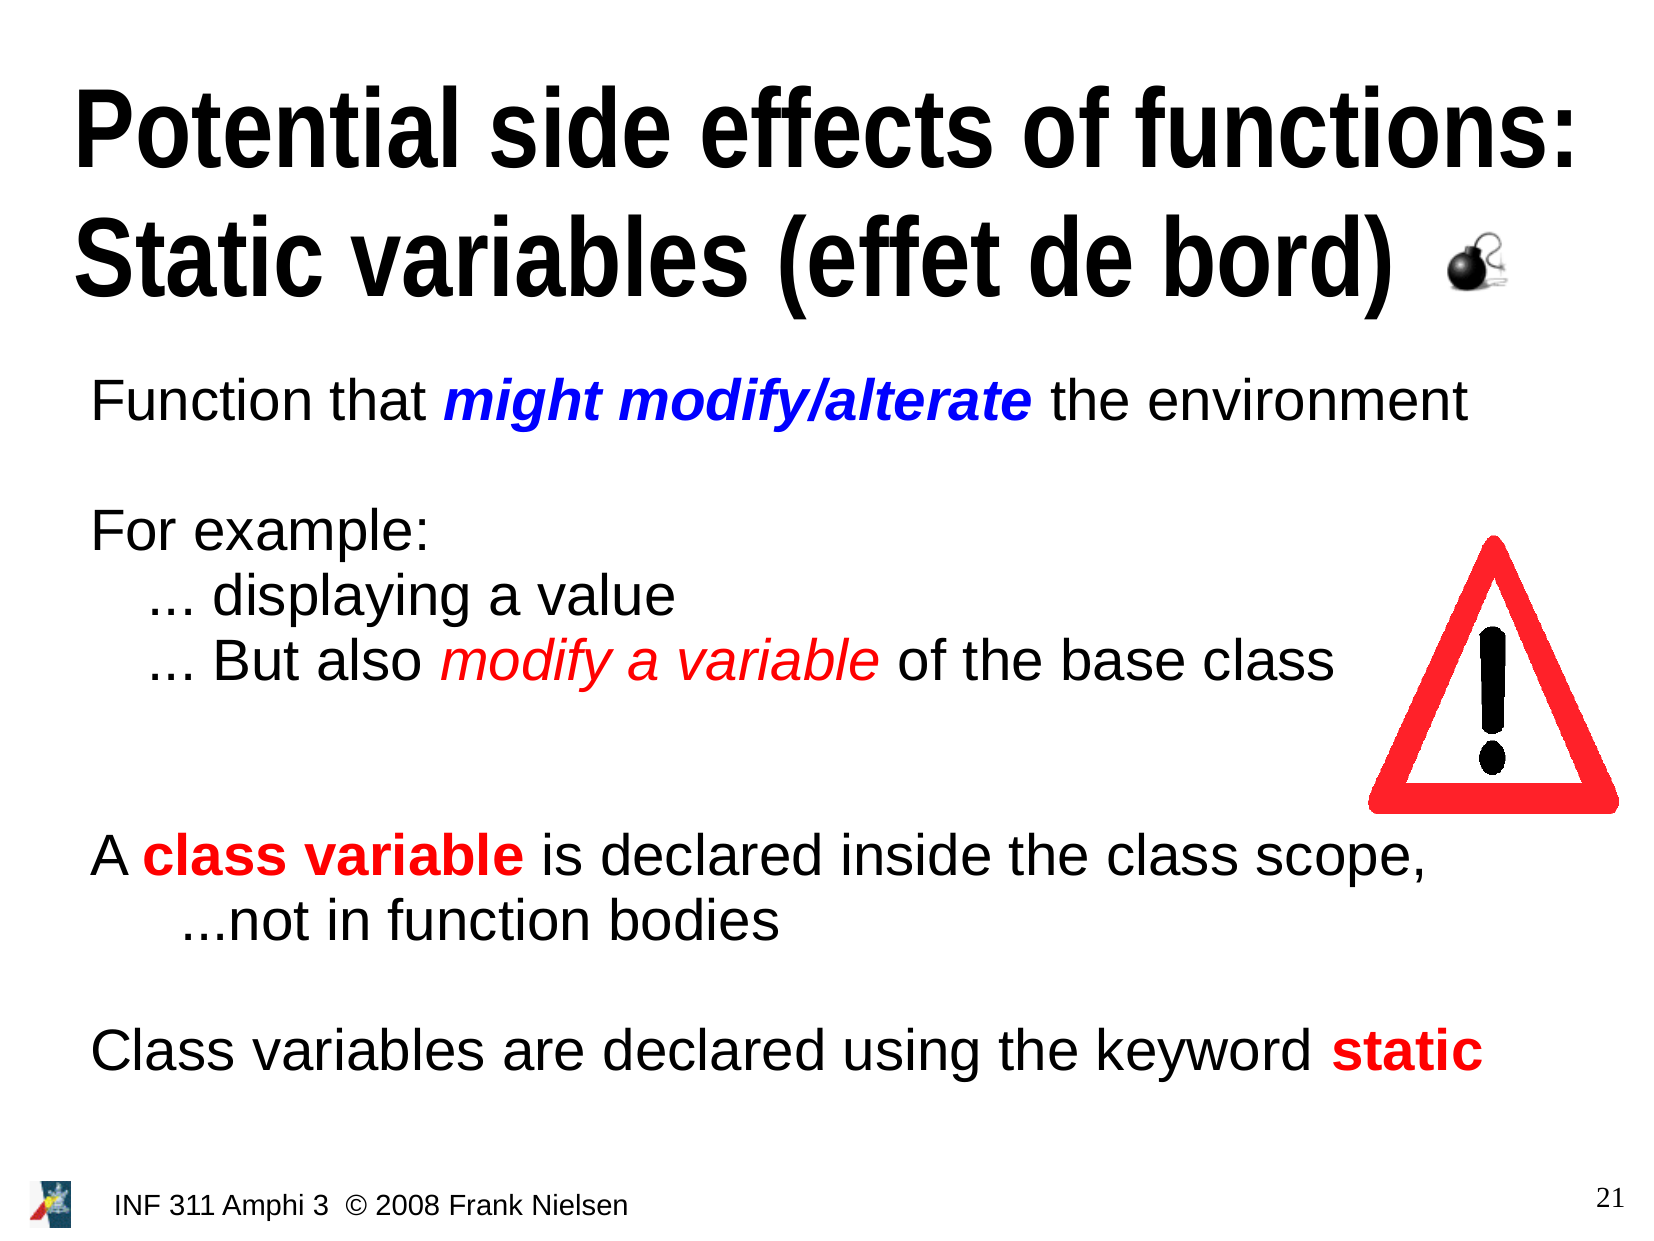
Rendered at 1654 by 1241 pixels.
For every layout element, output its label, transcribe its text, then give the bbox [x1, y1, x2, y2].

text_box Potential side effects of functions: Static variables (effet de bord) [59, 54, 1622, 328]
picture [1362, 531, 1625, 814]
picture [29, 1181, 71, 1228]
picture [1446, 229, 1510, 296]
text_box Function that might modify/alterate the environment For example: ... displaying a value ... But also modify a variable of the base class A class variable is declared inside the class scope, ...not in function bodies Class variables are declared using the keyword static [59, 360, 1536, 1093]
